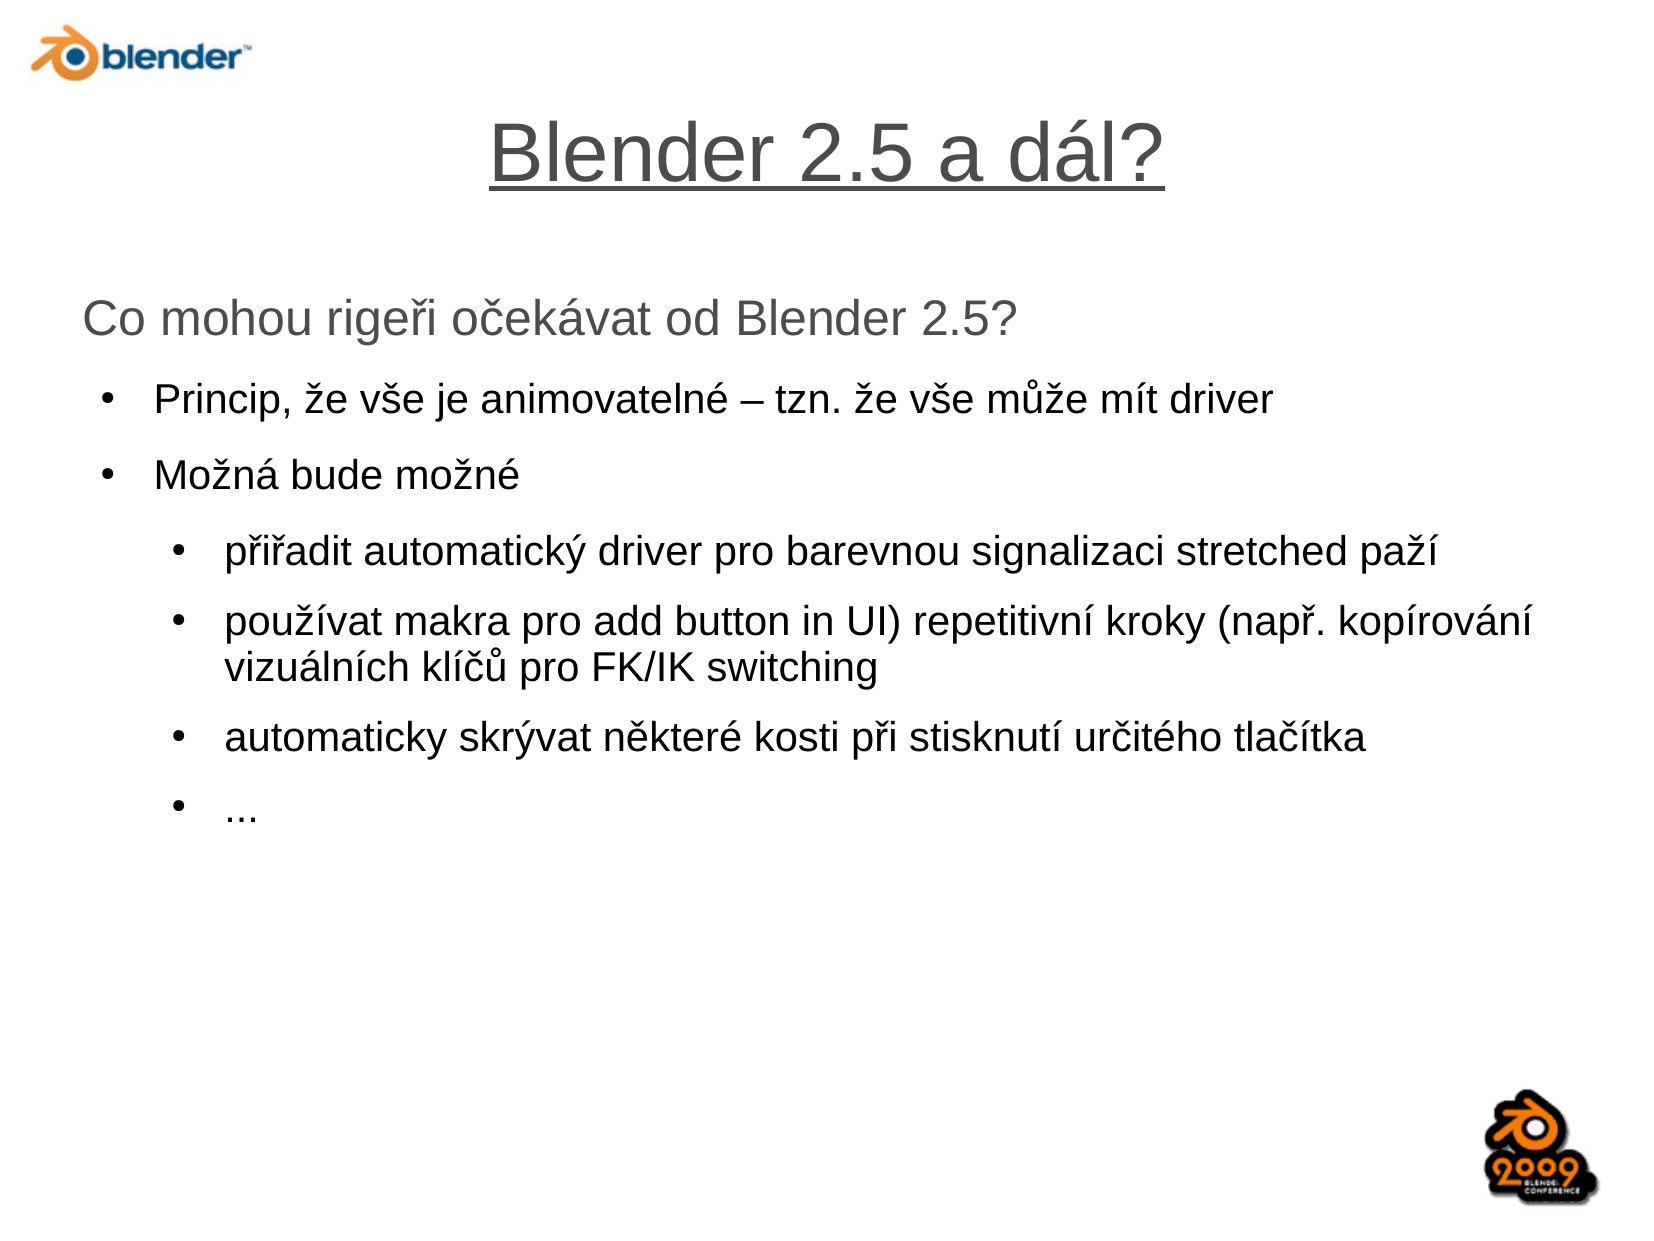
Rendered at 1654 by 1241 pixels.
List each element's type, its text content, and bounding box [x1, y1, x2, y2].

list Co mohou rigeři očekávat od Blender 2.5? Princip, že vše je animovatelné – tzn. že vše může mít driver Možná bude možné přiřadit automatický driver pro barevnou signalizaci stretched paží používat makra pro add button in UI) repetitivní kroky (např. kopírování vizuálních klíčů pro FK/IK switching automaticky skrývat některé kosti při stisknutí určitého tlačítka ... [82, 290, 1571, 1109]
title Blender 2.5 a dál? [82, 49, 1571, 257]
picture [1476, 1085, 1602, 1211]
picture [15, 18, 266, 89]
